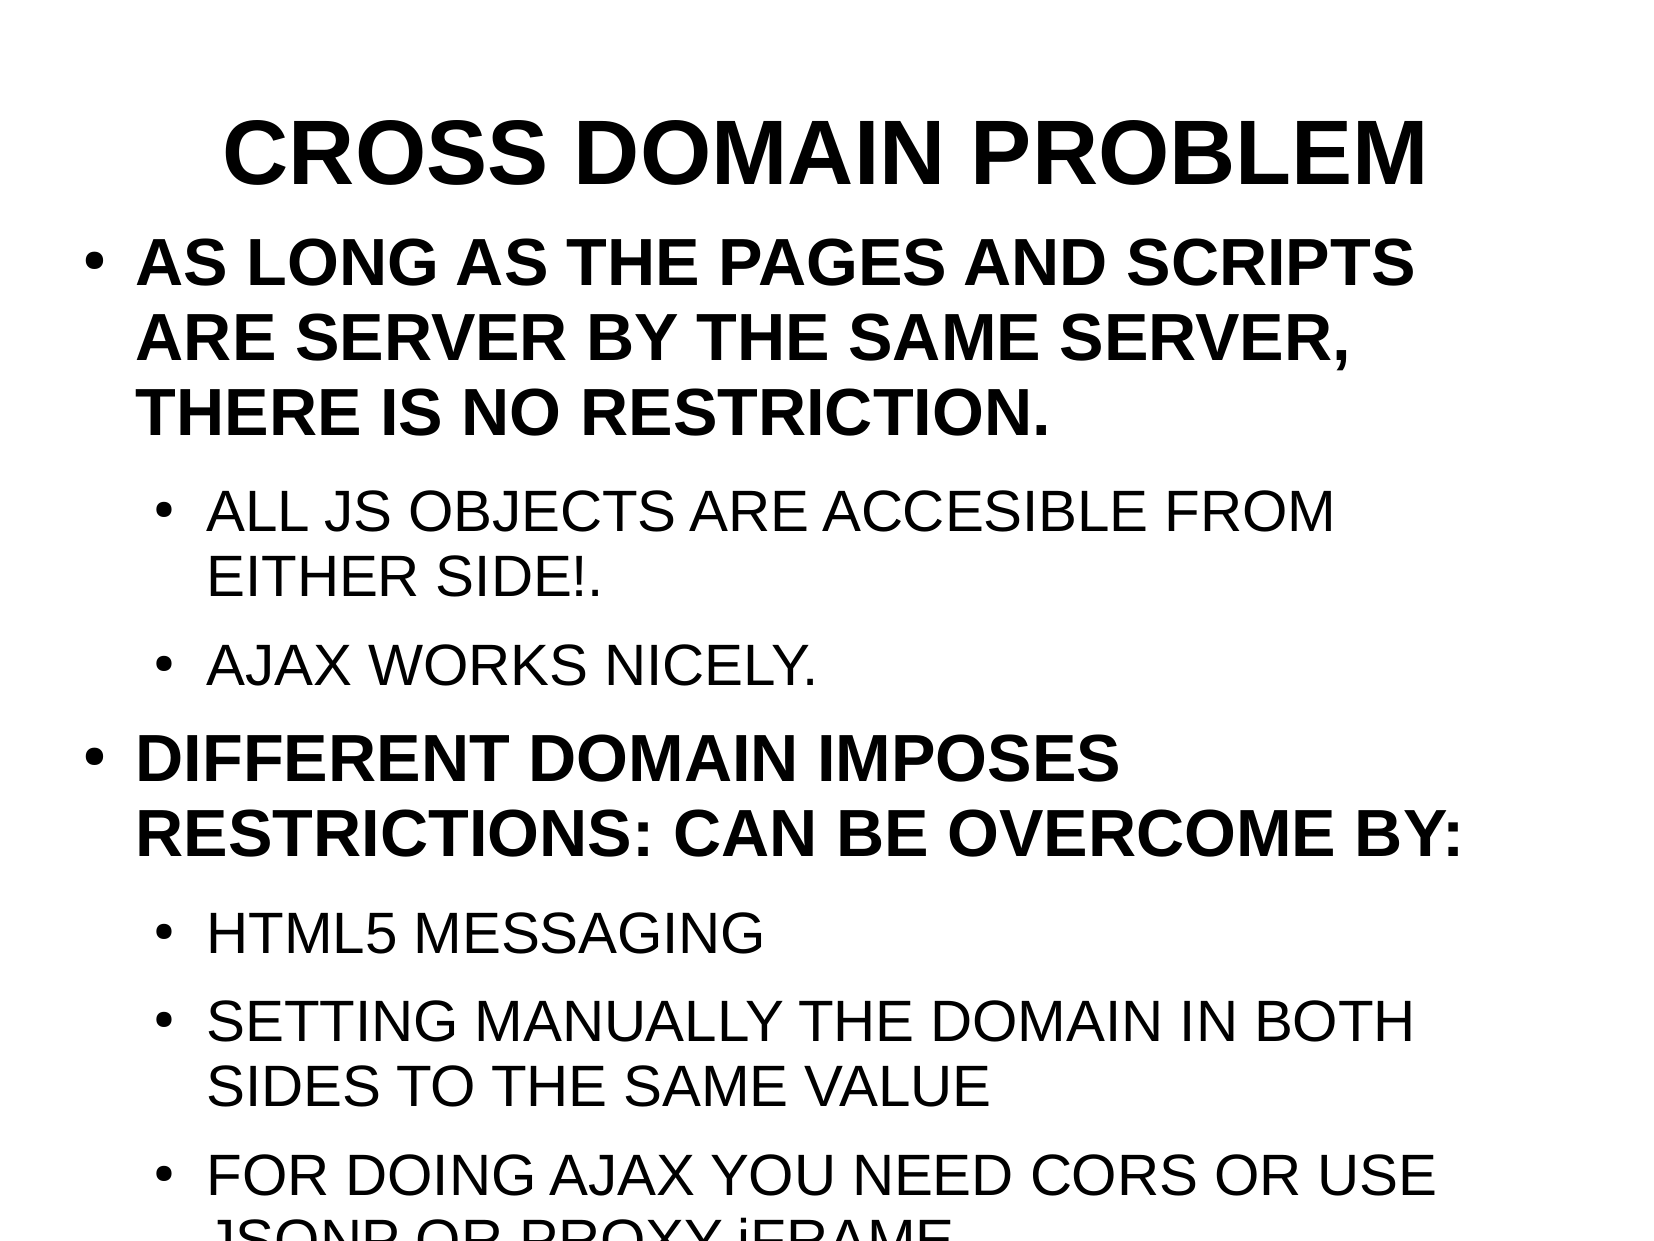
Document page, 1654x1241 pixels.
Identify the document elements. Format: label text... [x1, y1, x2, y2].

title CROSS DOMAIN PROBLEM [82, 49, 1571, 257]
list AS LONG AS THE PAGES AND SCRIPTS ARE SERVER BY THE SAME SERVER, THERE IS NO RESTRICTION. ALL JS OBJECTS ARE ACCESIBLE FROM EITHER SIDE!. AJAX WORKS NICELY. DIFFERENT DOMAIN IMPOSES RESTRICTIONS: CAN BE OVERCOME BY: HTML5 MESSAGING SETTING MANUALLY THE DOMAIN IN BOTH SIDES TO THE SAME VALUE FOR DOING AJAX YOU NEED CORS OR USE JSONP OR PROXY iFRAME. [64, 225, 1554, 1241]
